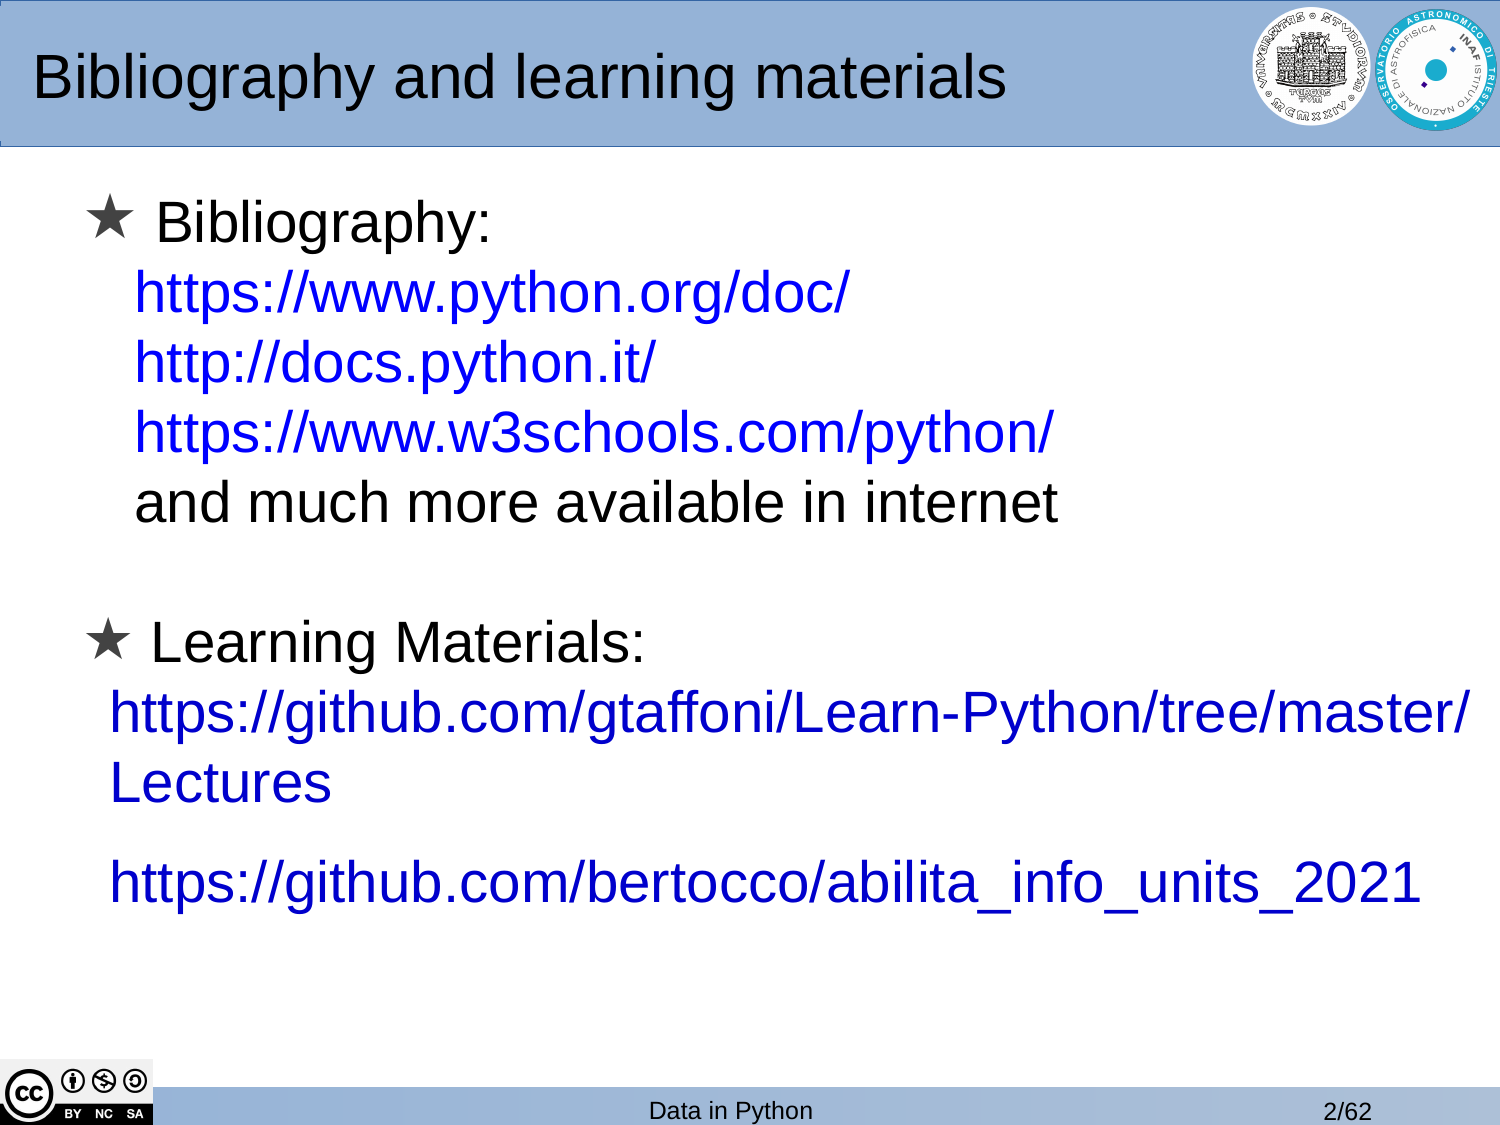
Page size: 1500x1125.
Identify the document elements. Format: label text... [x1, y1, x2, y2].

text_box Bibliography and learning materials [0, 5, 1253, 141]
picture [0, 1059, 153, 1125]
picture [1253, 0, 1500, 156]
list Bibliography: https://www.python.org/doc/ http://docs.python.it/ https://www.w3schools.com/python/ and much more available in internet Learning Materials: https://github.com/gtaffoni/Learn-Python/tree/master/Lectures https://github.com/bertocco/abilita_info_units_2021 [23, 171, 1500, 1001]
